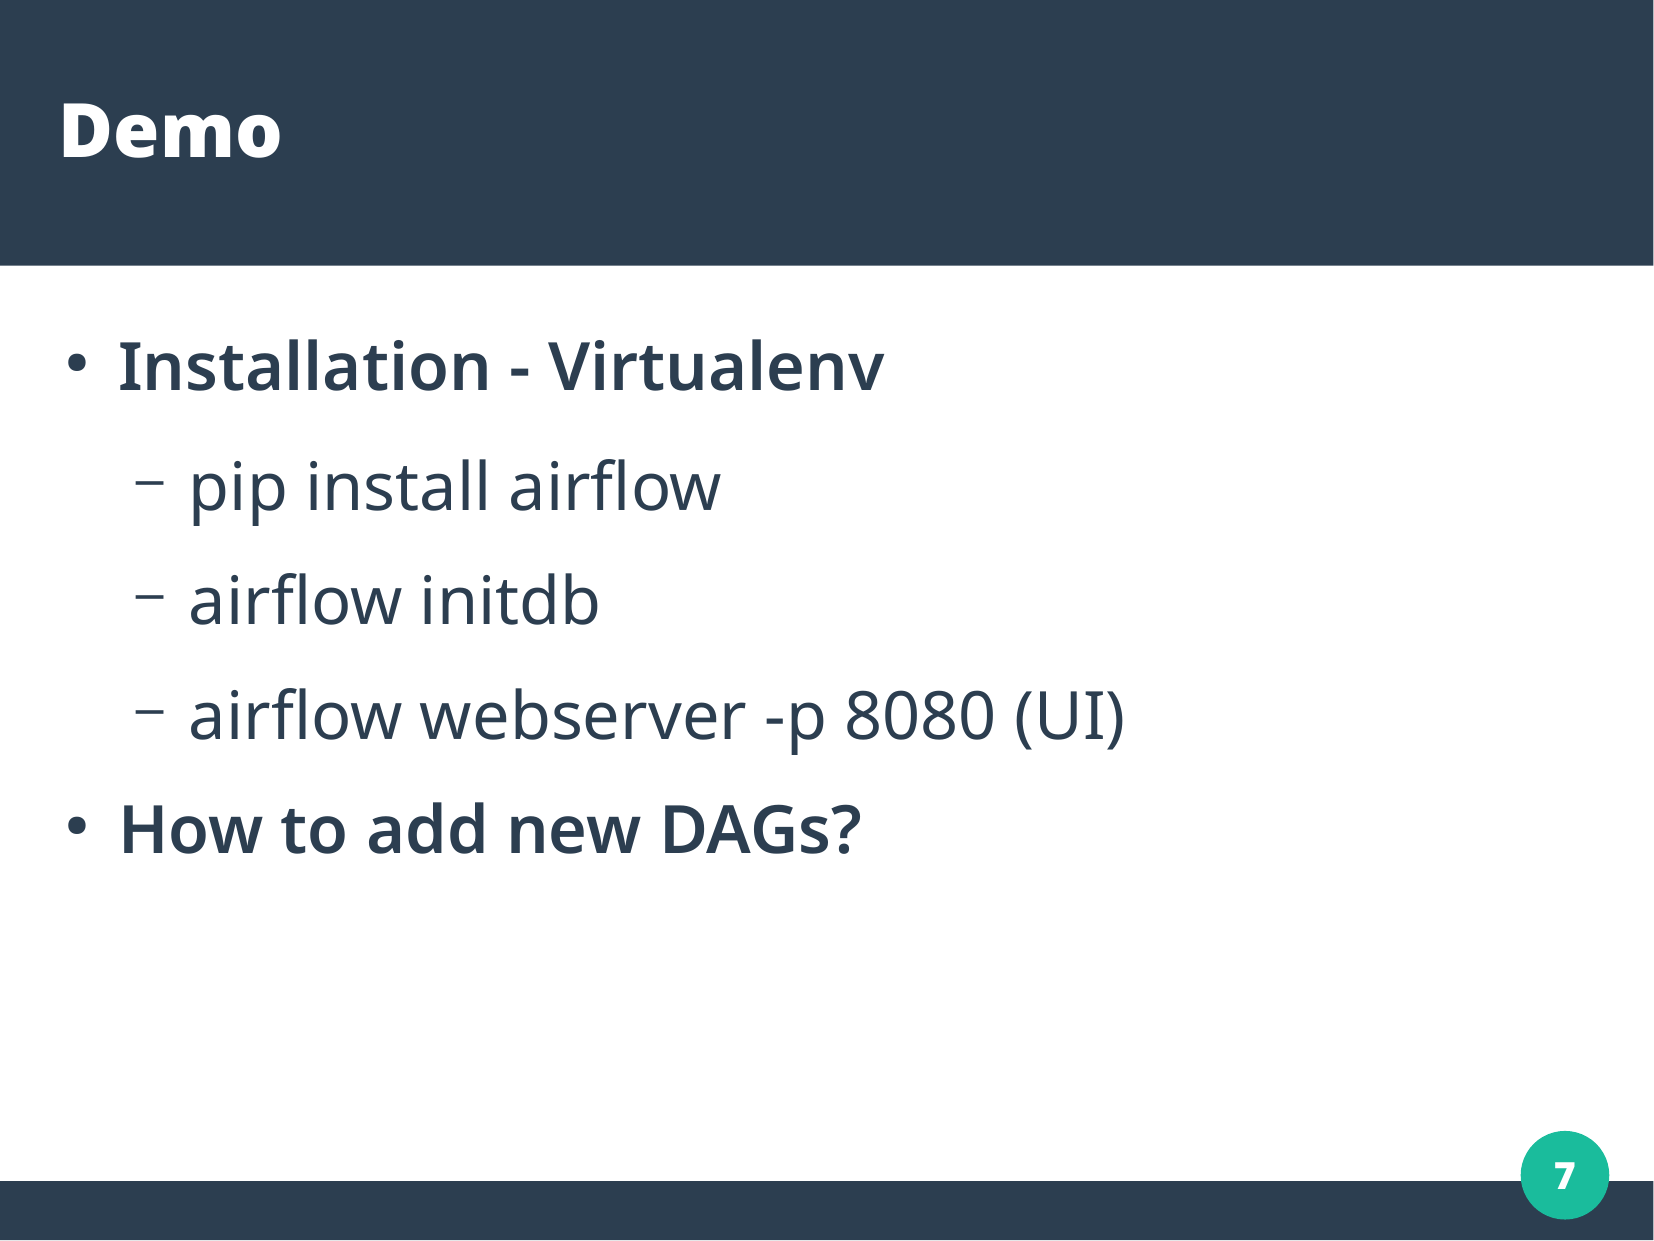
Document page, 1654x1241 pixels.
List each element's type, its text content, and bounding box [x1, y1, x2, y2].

title Demo [59, 49, 1595, 207]
list Installation - Virtualenv pip install airflow airflow initdb airflow webserver -p 8080 (UI) How to add new DAGs? [47, 318, 1583, 1146]
